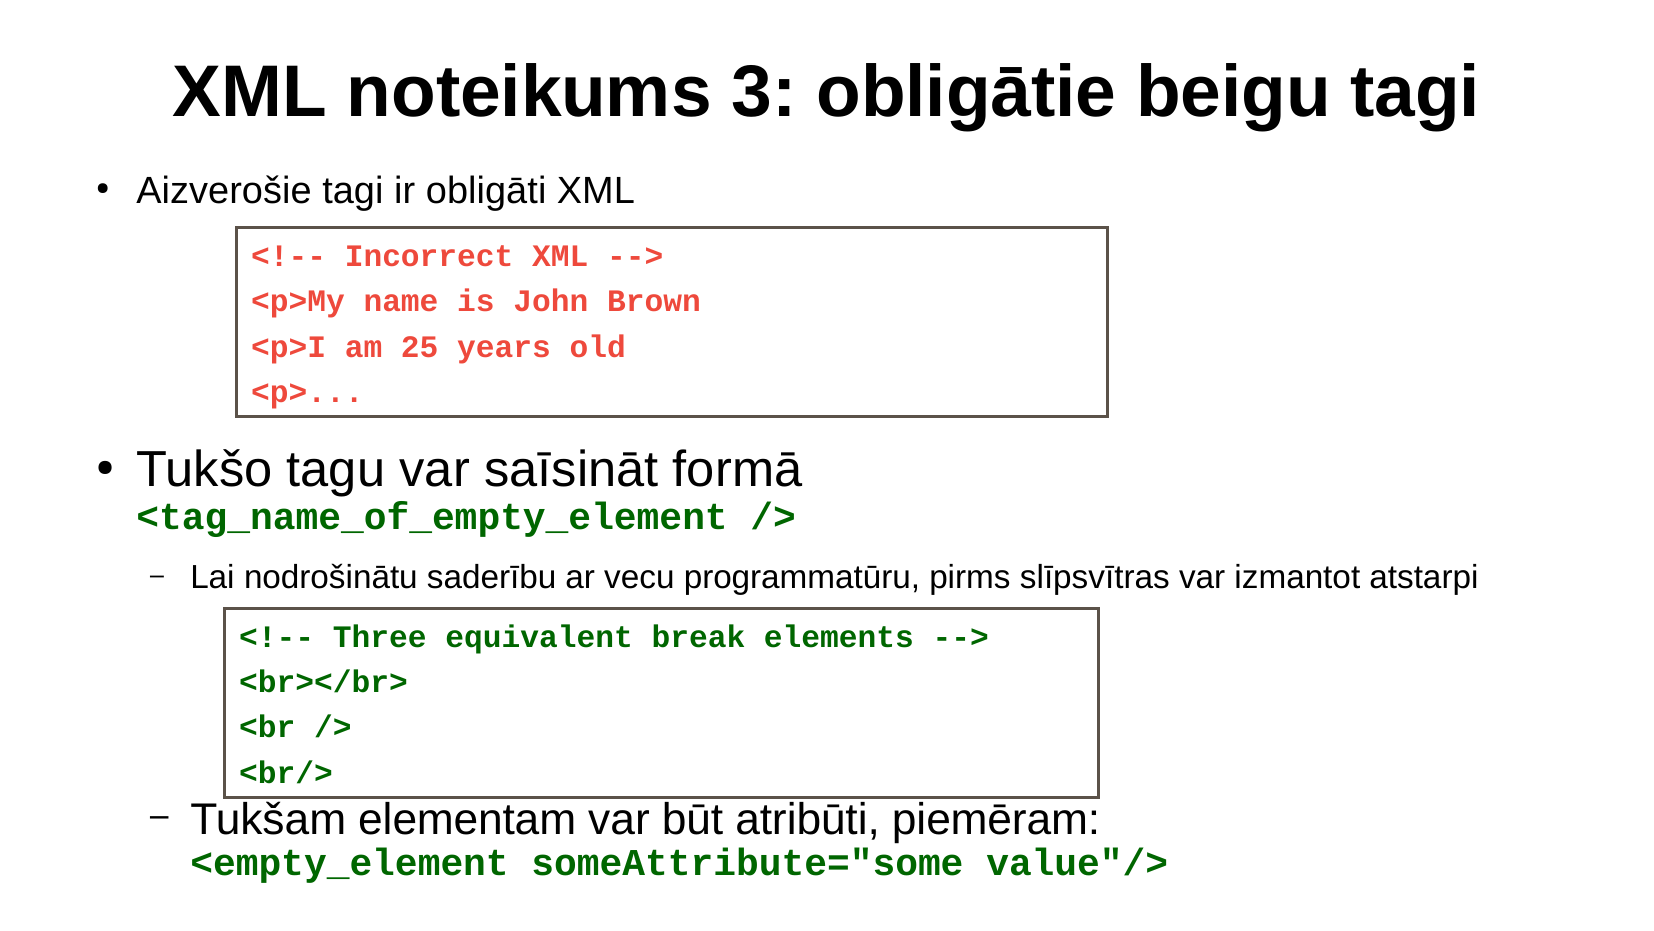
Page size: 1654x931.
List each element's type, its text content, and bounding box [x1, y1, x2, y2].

list Aizverošie tagi ir obligāti XML Tukšo tagu var saīsināt formā <tag_name_of_empty_element /> Lai nodrošinātu saderību ar vecu programmatūru, pirms slīpsvītras var izmantot atstarpi Tukšam elementam var būt atribūti, piemēram: <empty_element someAttribute="some value"/> [82, 168, 1538, 889]
text_box <!-- Incorrect XML --> <p>My name is John Brown <p>I am 25 years old <p>... [236, 227, 1108, 417]
text_box <!-- Three equivalent break elements --> <br></br> <br /> <br/> [224, 608, 1099, 798]
title XML noteikums 3: obligātie beigu tagi [82, 9, 1571, 174]
